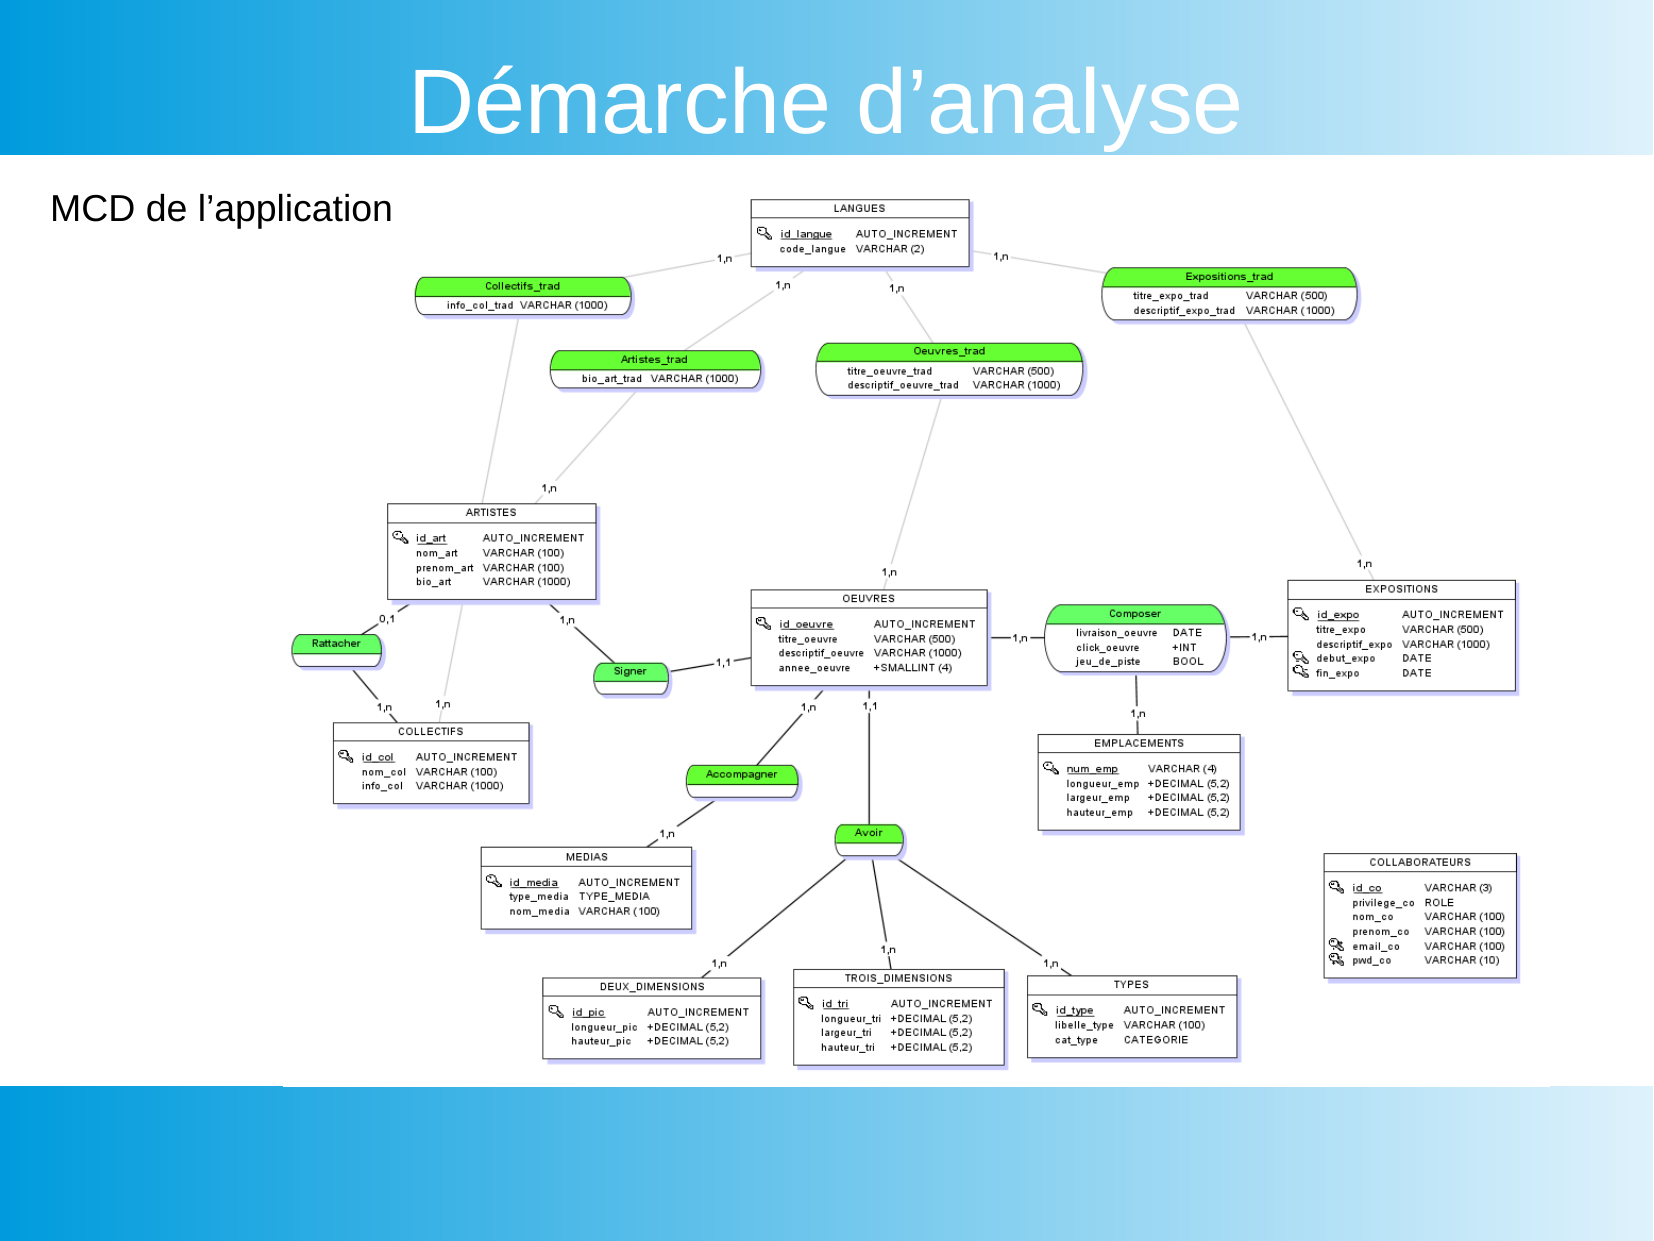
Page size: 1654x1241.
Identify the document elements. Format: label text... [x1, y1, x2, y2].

text_box MCD de l’application [35, 179, 626, 237]
picture [283, 179, 1550, 1087]
title Démarche d’analyse [82, 49, 1571, 155]
